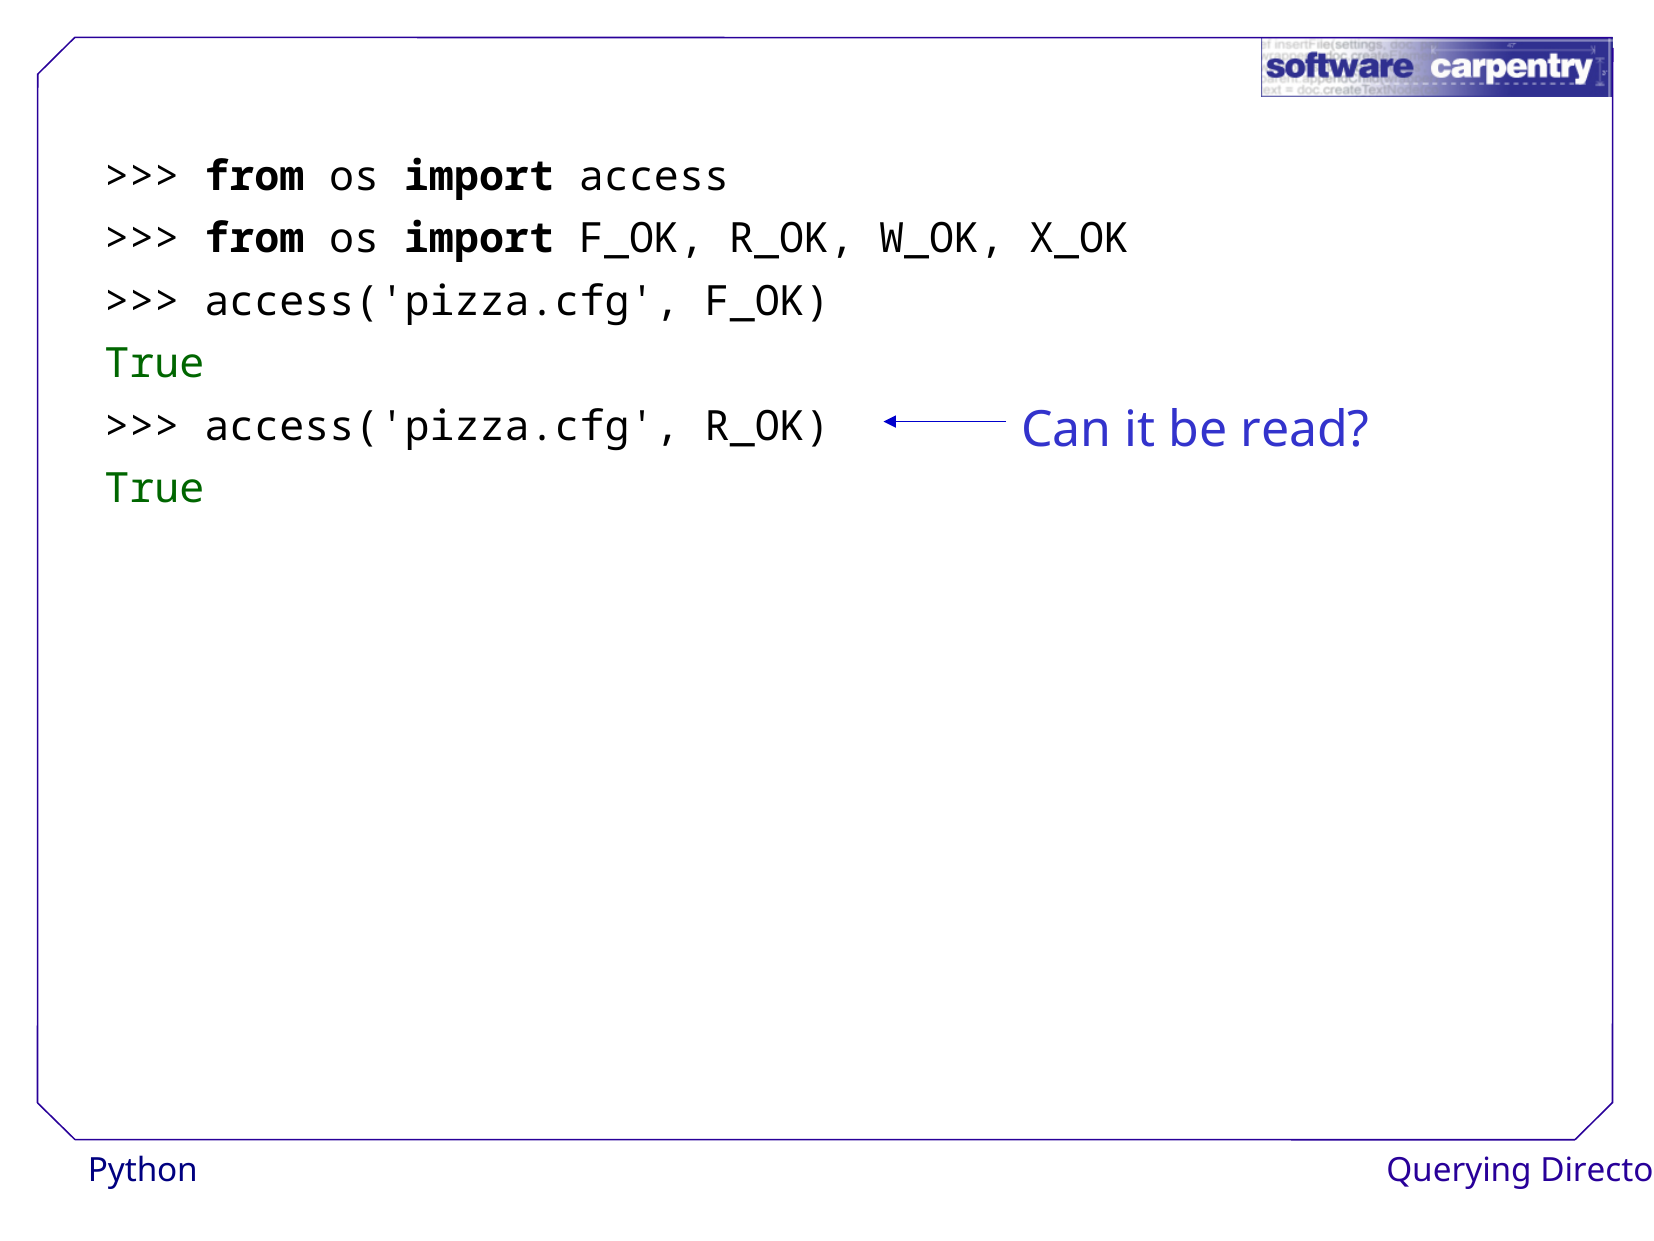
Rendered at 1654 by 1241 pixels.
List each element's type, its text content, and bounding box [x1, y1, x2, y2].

text_box Can it be read? [1006, 374, 1498, 469]
picture [1261, 39, 1613, 97]
text_box >>> from os import access >>> from os import F_OK, R_OK, W_OK, X_OK >>> access('pizza.cfg', F_OK) True >>> access('pizza.cfg', R_OK) True [89, 128, 1512, 1037]
